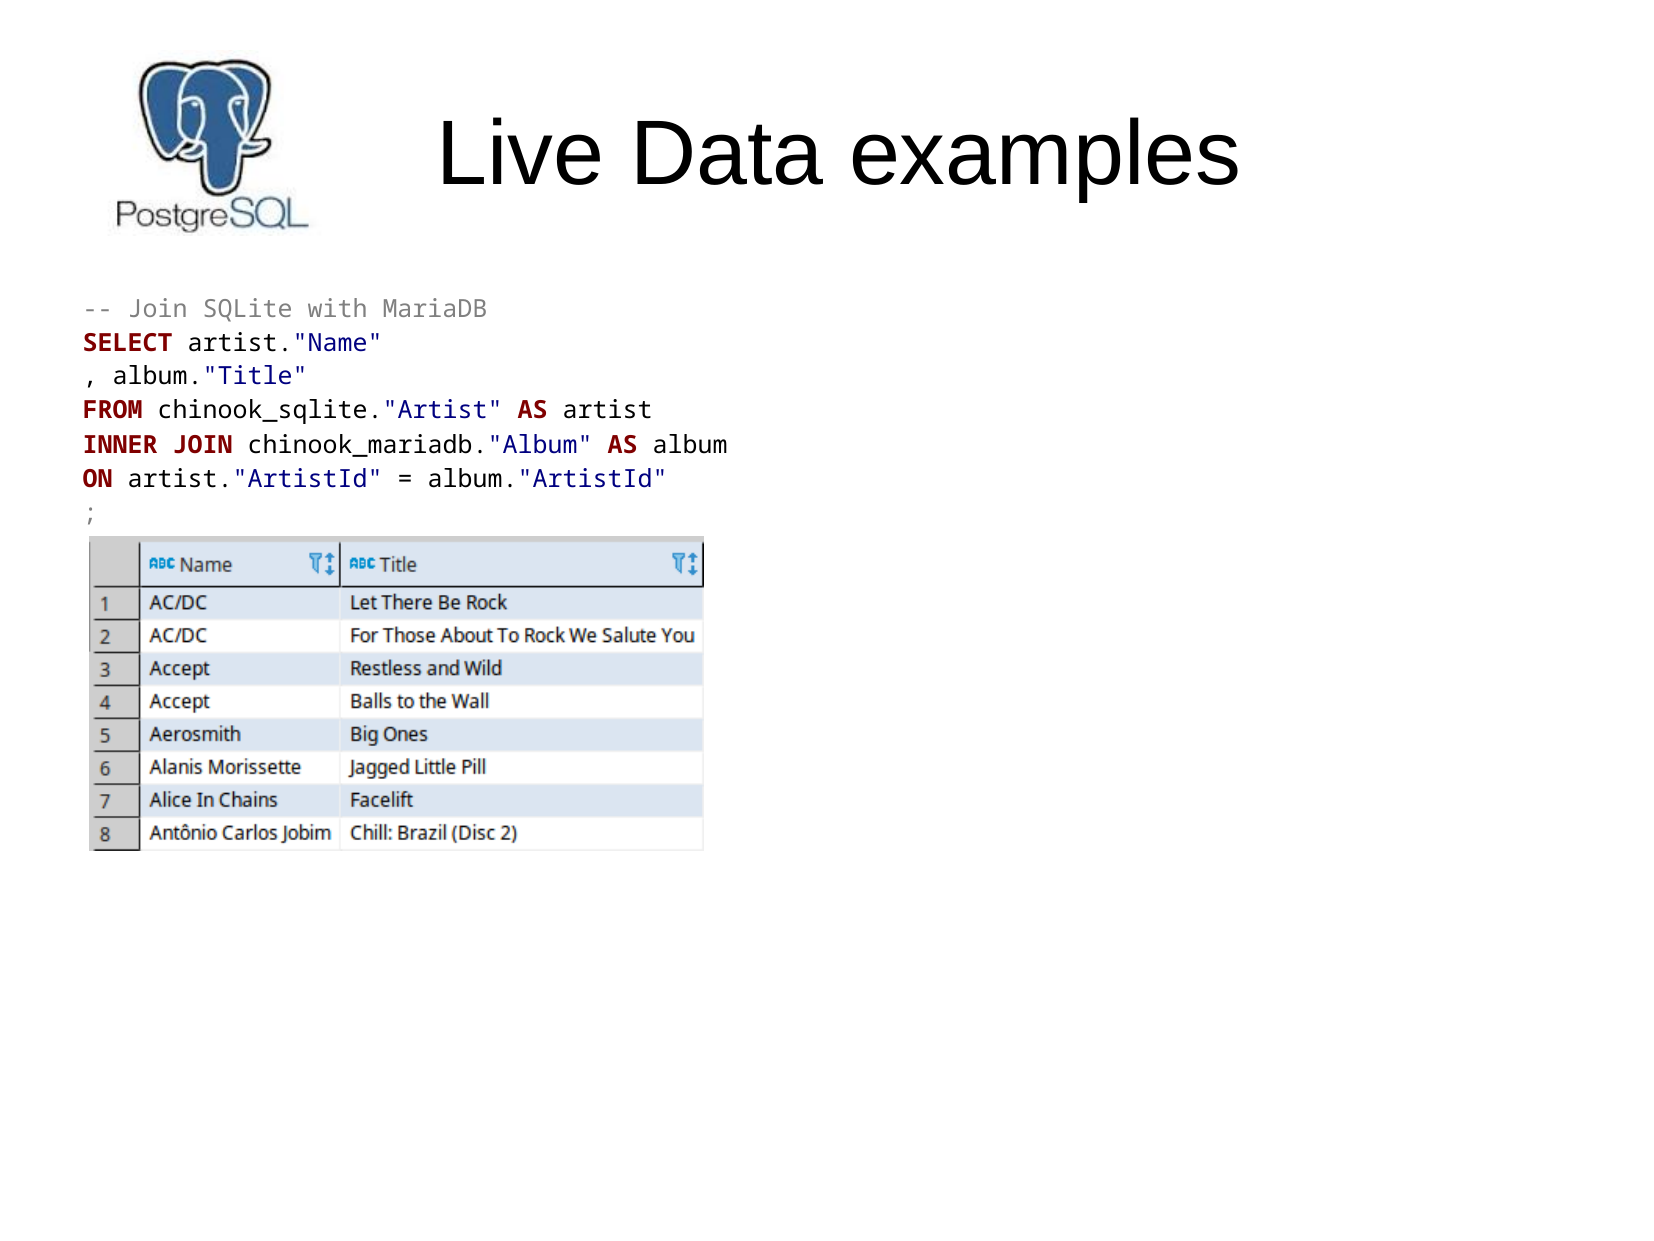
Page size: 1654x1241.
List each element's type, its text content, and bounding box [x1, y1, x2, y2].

list -- Join SQLite with MariaDB SELECT artist."Name" , album."Title" FROM chinook_sqlite."Artist" AS artist INNER JOIN chinook_mariadb."Album" AS album ON artist."ArtistId" = album."ArtistId" ; [82, 290, 1538, 1010]
picture [58, 50, 356, 237]
picture [89, 536, 704, 851]
title Live Data examples [82, 49, 1571, 257]
